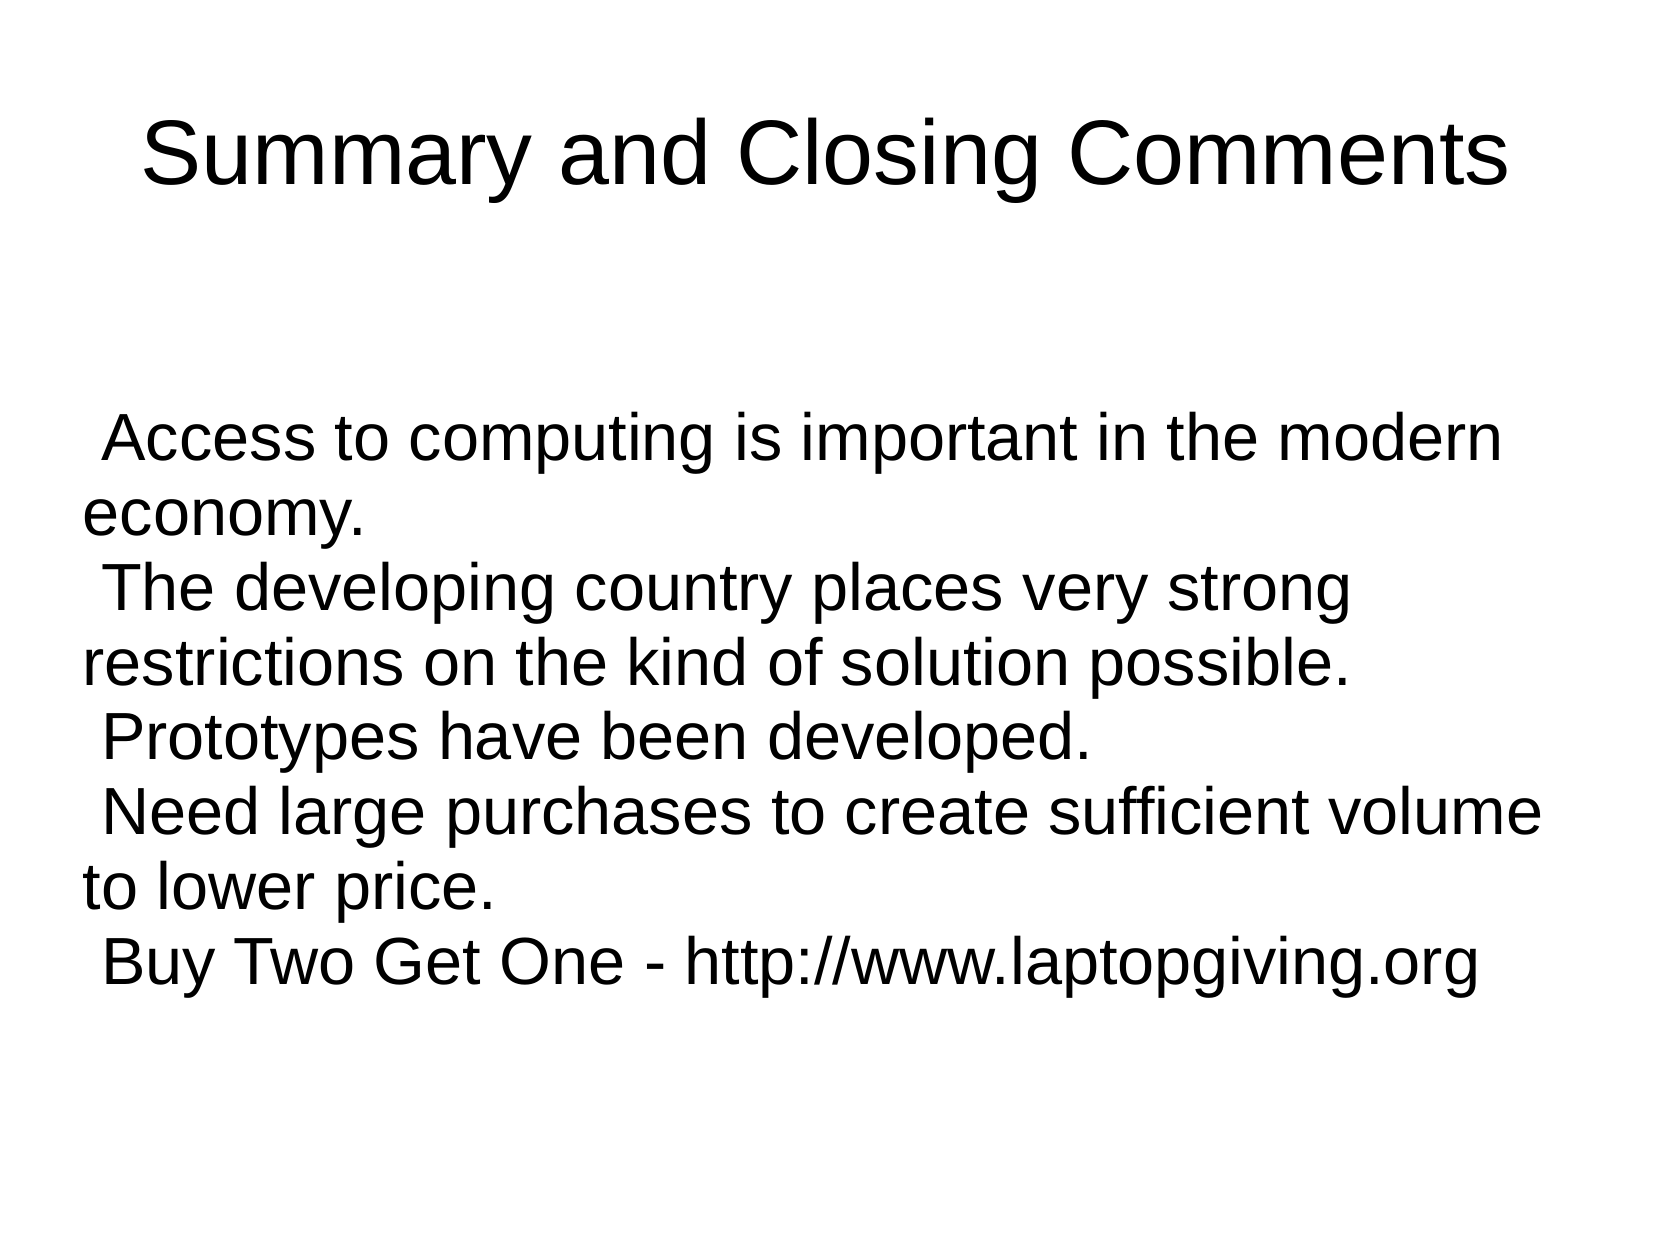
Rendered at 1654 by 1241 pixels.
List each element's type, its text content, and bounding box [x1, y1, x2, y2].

title Summary and Closing Comments [82, 56, 1571, 250]
subtitle Access to computing is important in the modern economy. The developing country places very strong restrictions on the kind of solution possible. Prototypes have been developed. Need large purchases to create sufficient volume to lower price. Buy Two Get One - http://www.laptopgiving.org [82, 297, 1571, 1102]
